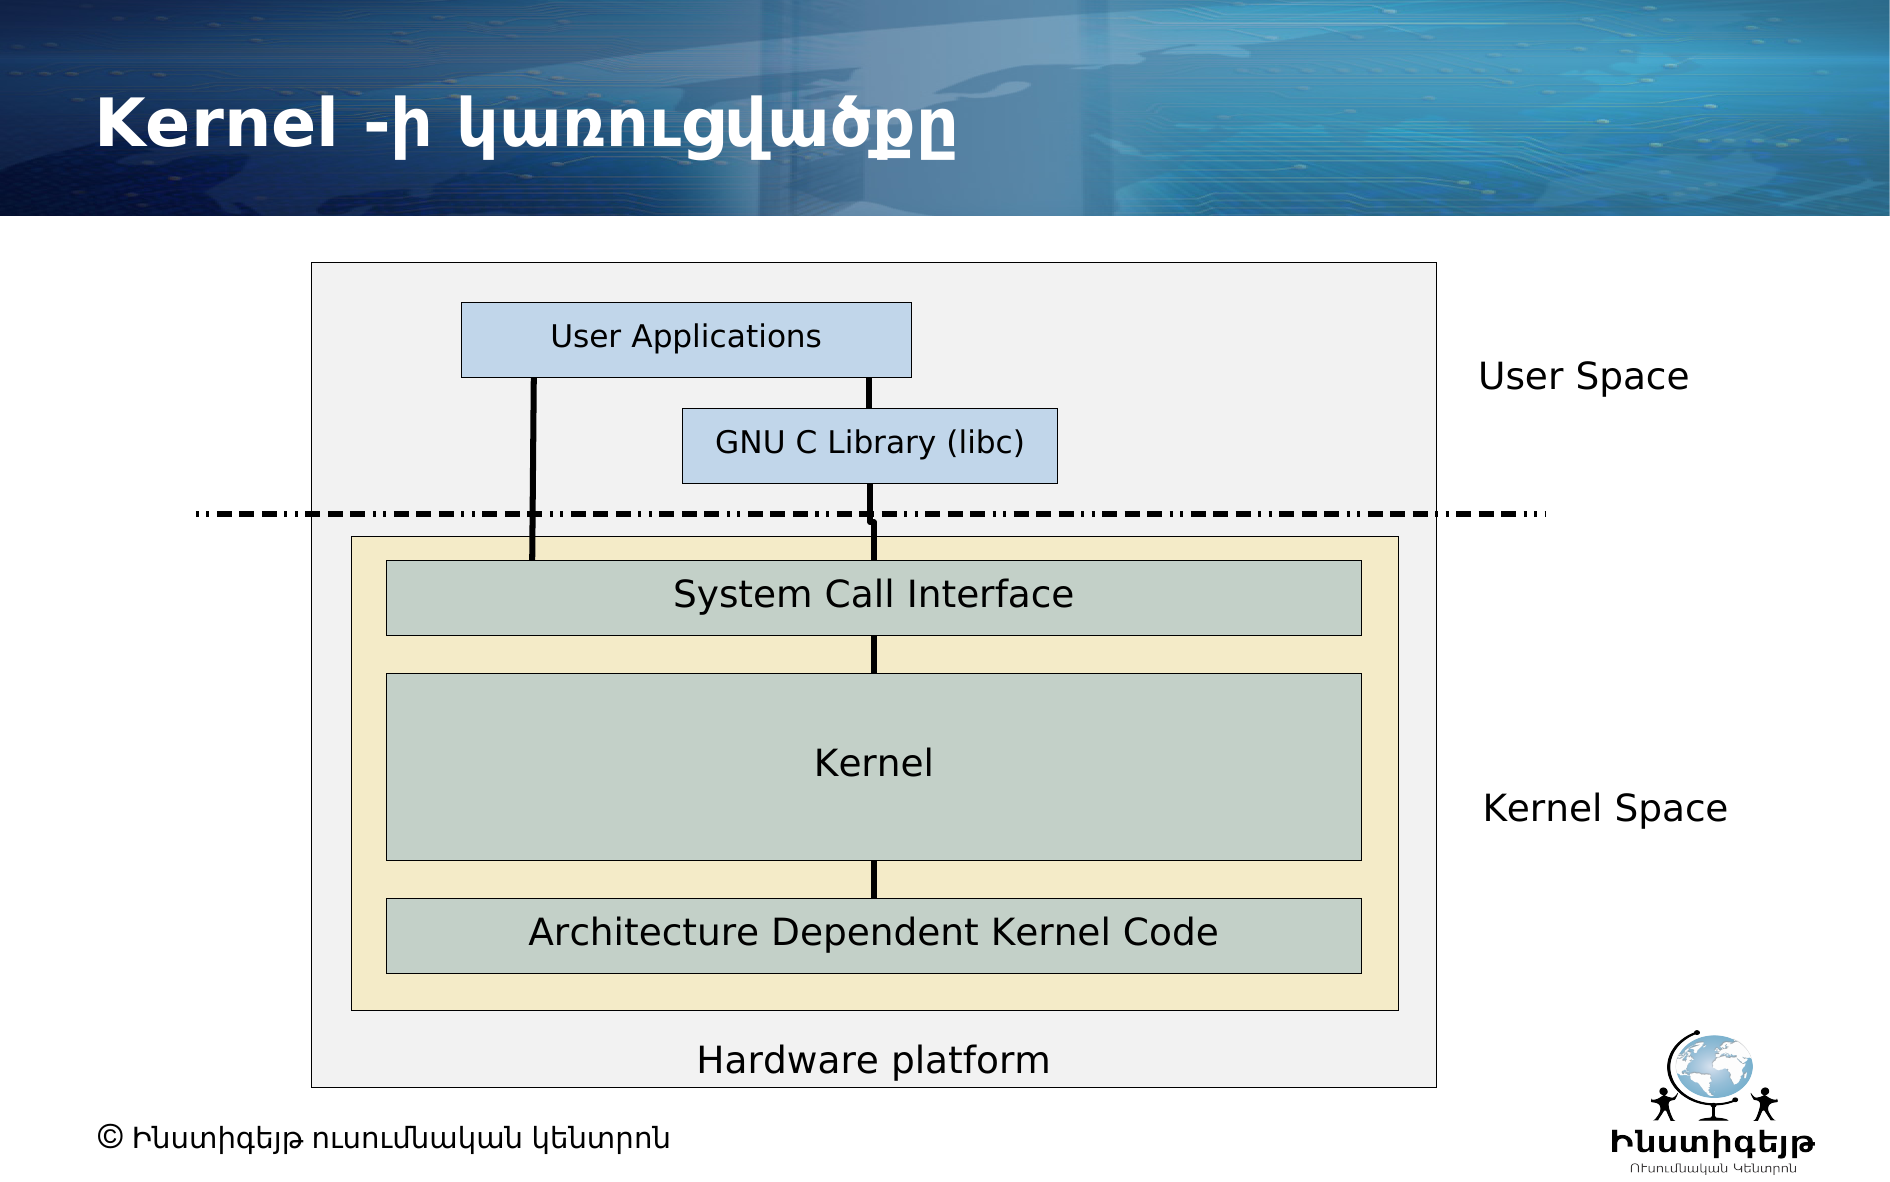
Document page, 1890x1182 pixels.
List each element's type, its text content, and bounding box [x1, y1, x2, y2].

text_box Kernel Space [1467, 789, 1744, 848]
text_box Architecture Dependent Kernel Code [386, 898, 1362, 974]
text_box [351, 536, 1399, 1011]
text_box User Applications [461, 302, 912, 378]
text_box GNU C Library (libc) [682, 408, 1058, 484]
text_box System Call Interface [386, 560, 1362, 636]
text_box User Space [1463, 357, 1705, 416]
text_box Hardware platform [311, 262, 1437, 1088]
picture [0, 0, 1890, 216]
title Kernel -ի կառուցվածքը [94, 47, 1793, 217]
picture [1612, 1030, 1815, 1175]
text_box Kernel [386, 673, 1362, 861]
text_box [536, 536, 871, 560]
